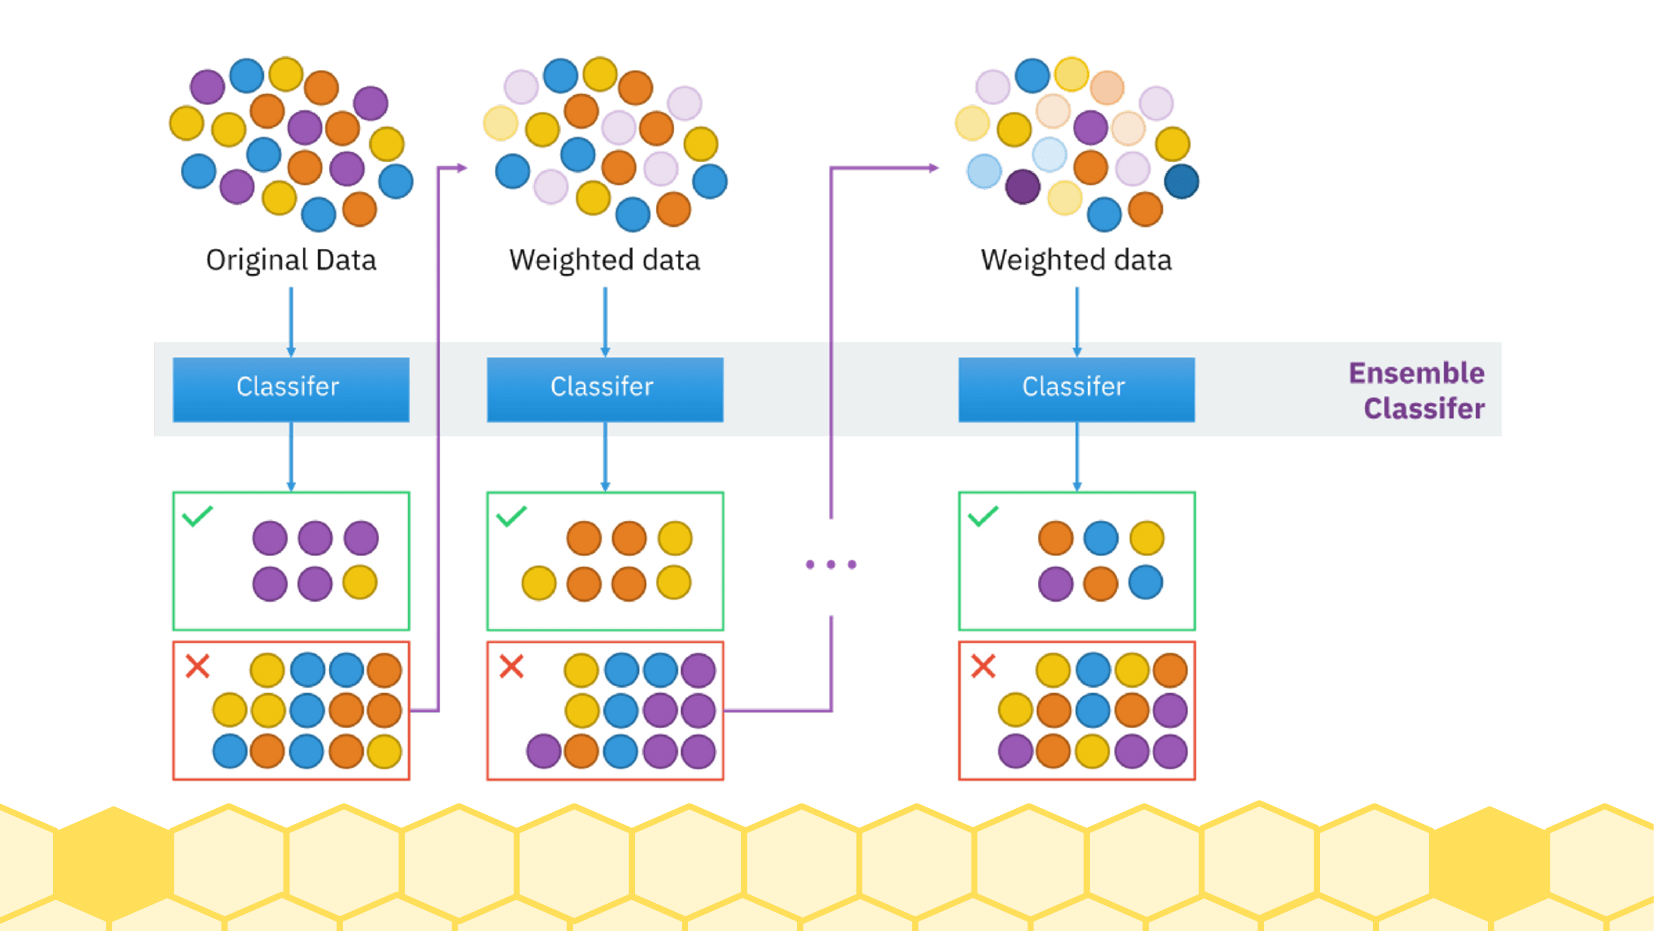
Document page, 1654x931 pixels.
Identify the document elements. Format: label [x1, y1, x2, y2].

picture [118, 14, 1536, 813]
